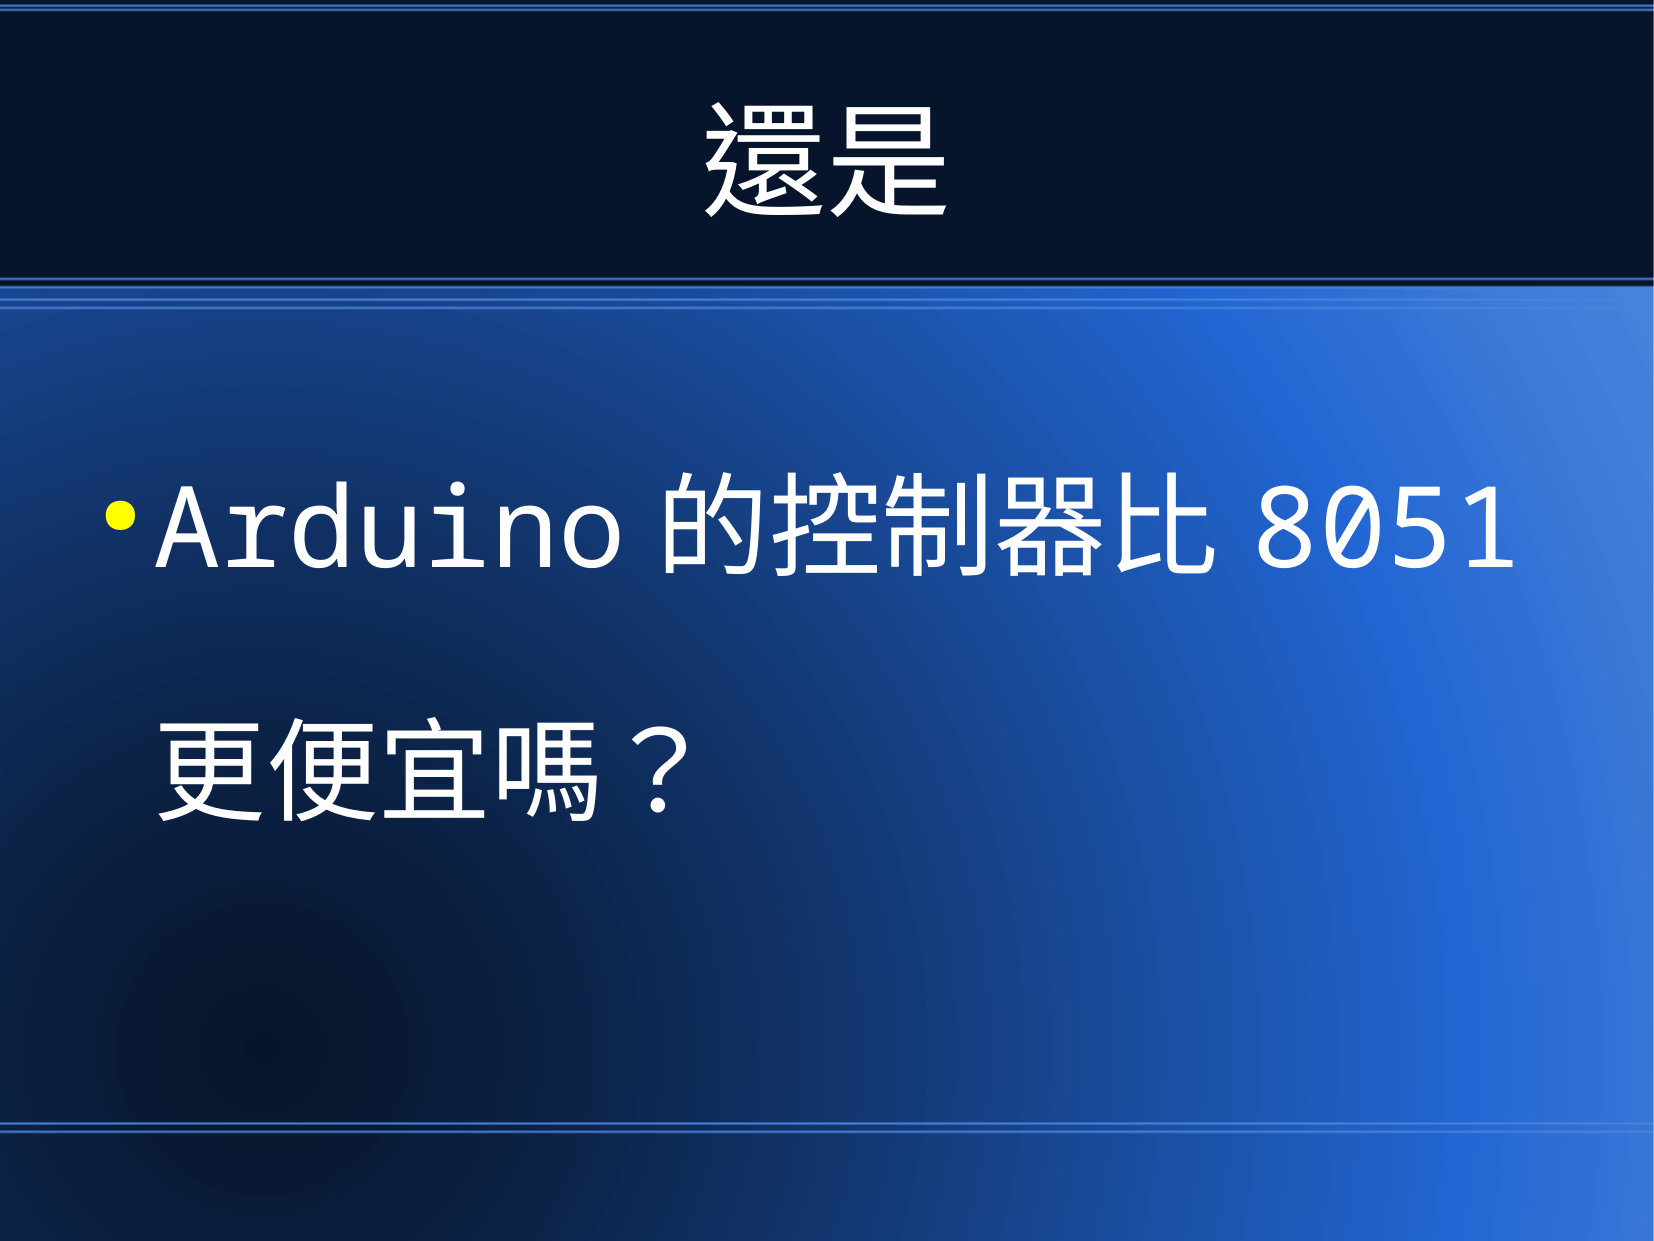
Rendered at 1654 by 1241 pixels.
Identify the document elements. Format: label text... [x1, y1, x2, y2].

picture [0, 0, 1654, 1241]
title 還是 [82, 49, 1571, 257]
list Arduino的控制器比8051更便宜嗎？ [82, 355, 1571, 1241]
